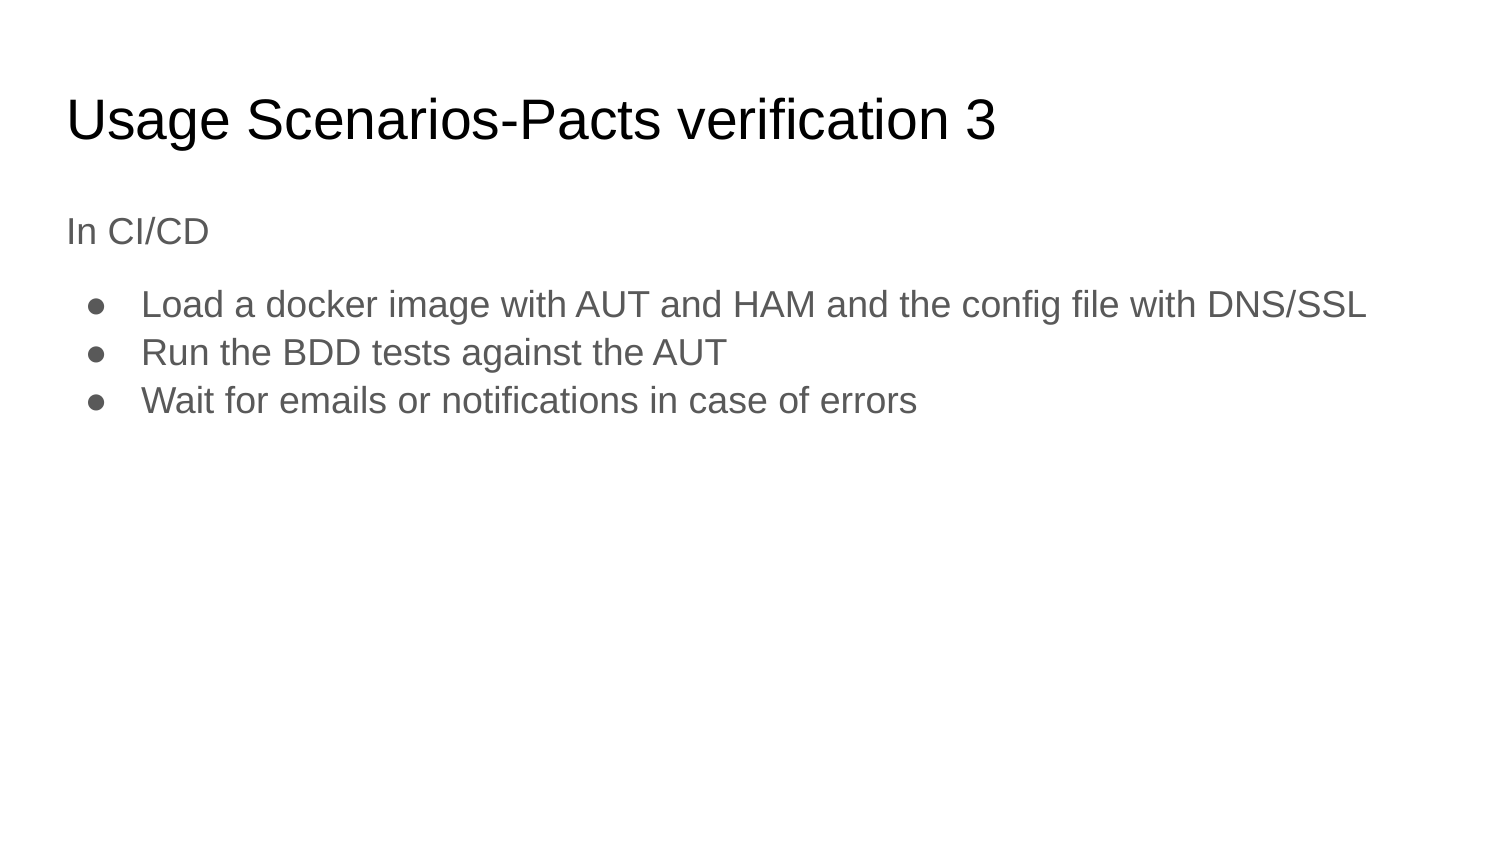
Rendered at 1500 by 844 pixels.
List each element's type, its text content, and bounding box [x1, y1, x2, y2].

list In CI/CD Load a docker image with AUT and HAM and the config file with DNS/SSL Run the BDD tests against the AUT Wait for emails or notifications in case of errors [51, 189, 1449, 750]
title Usage Scenarios-Pacts verification 3 [51, 72, 1449, 167]
